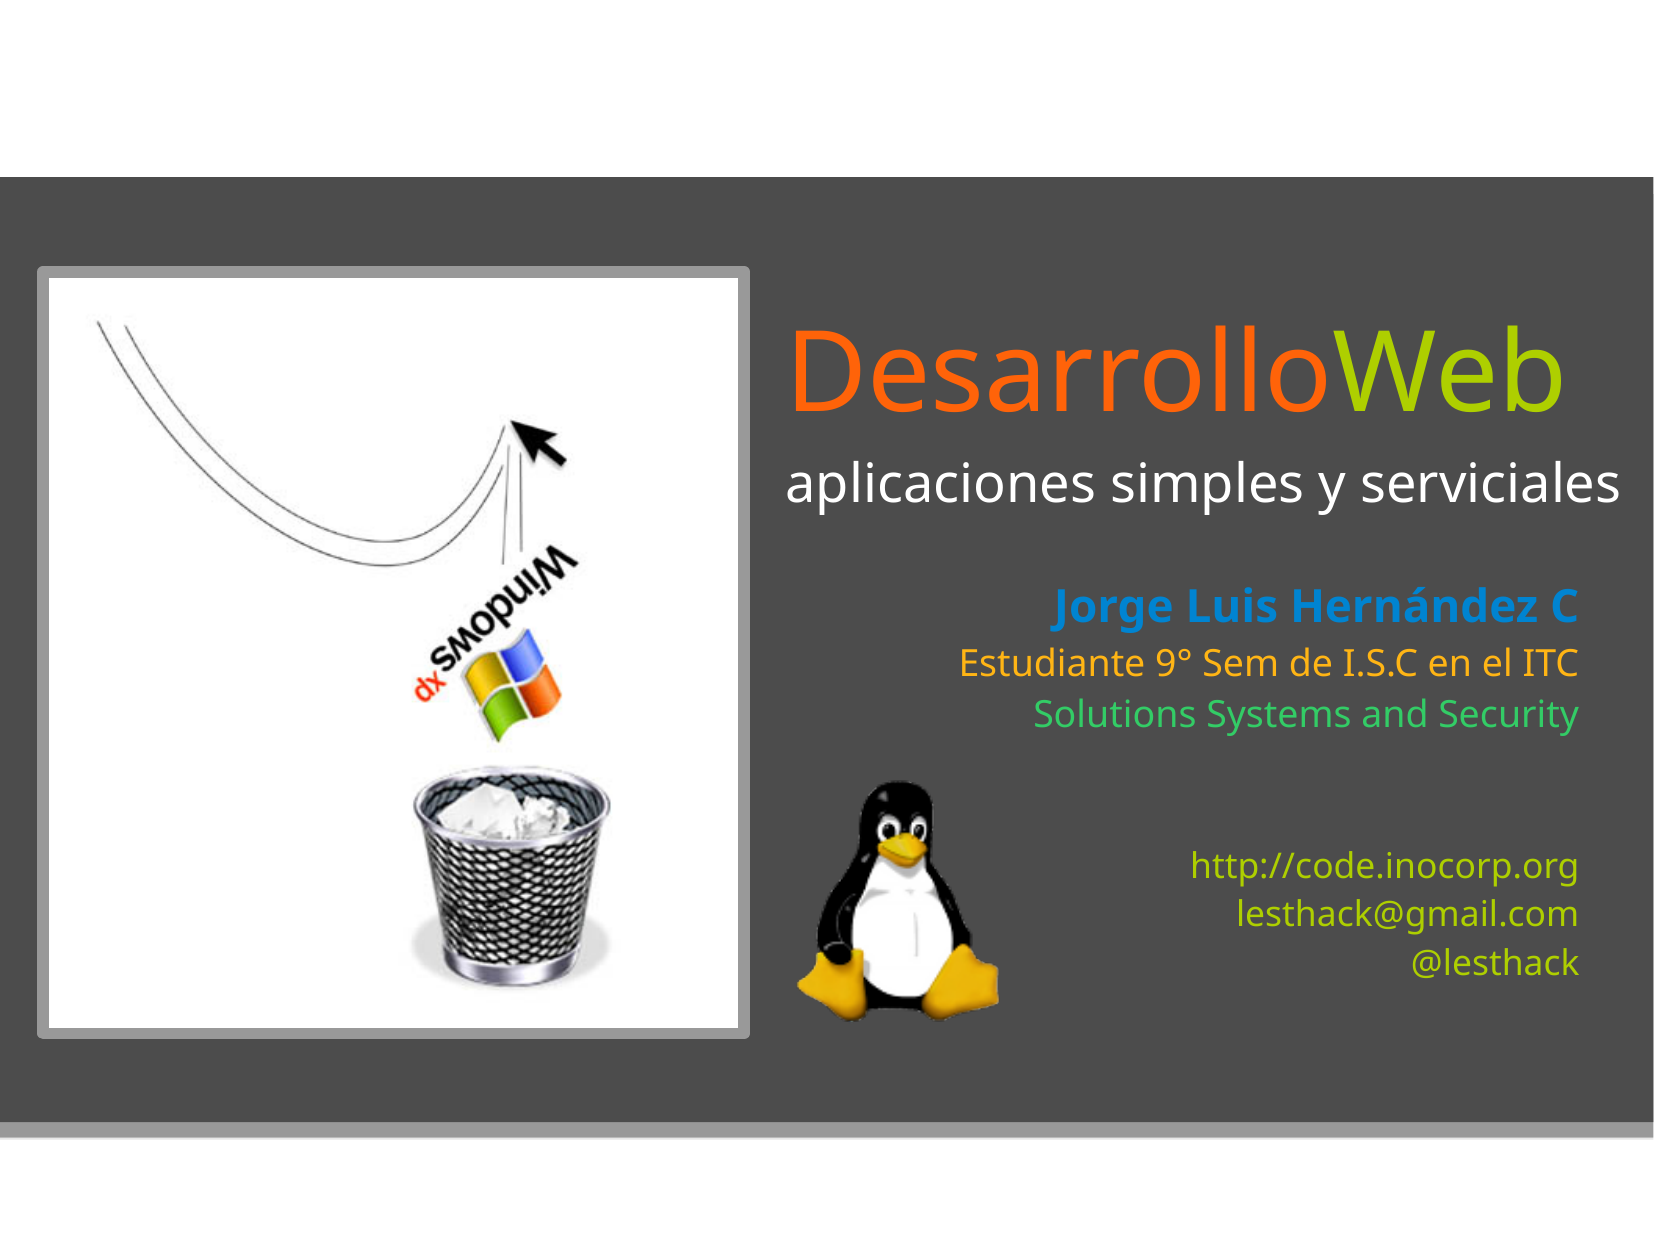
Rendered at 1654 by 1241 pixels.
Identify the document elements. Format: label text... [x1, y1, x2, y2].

picture [49, 277, 739, 1028]
title DesarrolloWeb aplicaciones simples y serviciales [785, 271, 1630, 538]
text_box http://code.inocorp.org lesthack@gmail.com @lesthack [1033, 832, 1595, 972]
picture [795, 779, 1004, 1024]
text_box Jorge Luis Hernández C Estudiante 9° Sem de I.S.C en el ITC Solutions Systems and Security [915, 566, 1595, 725]
